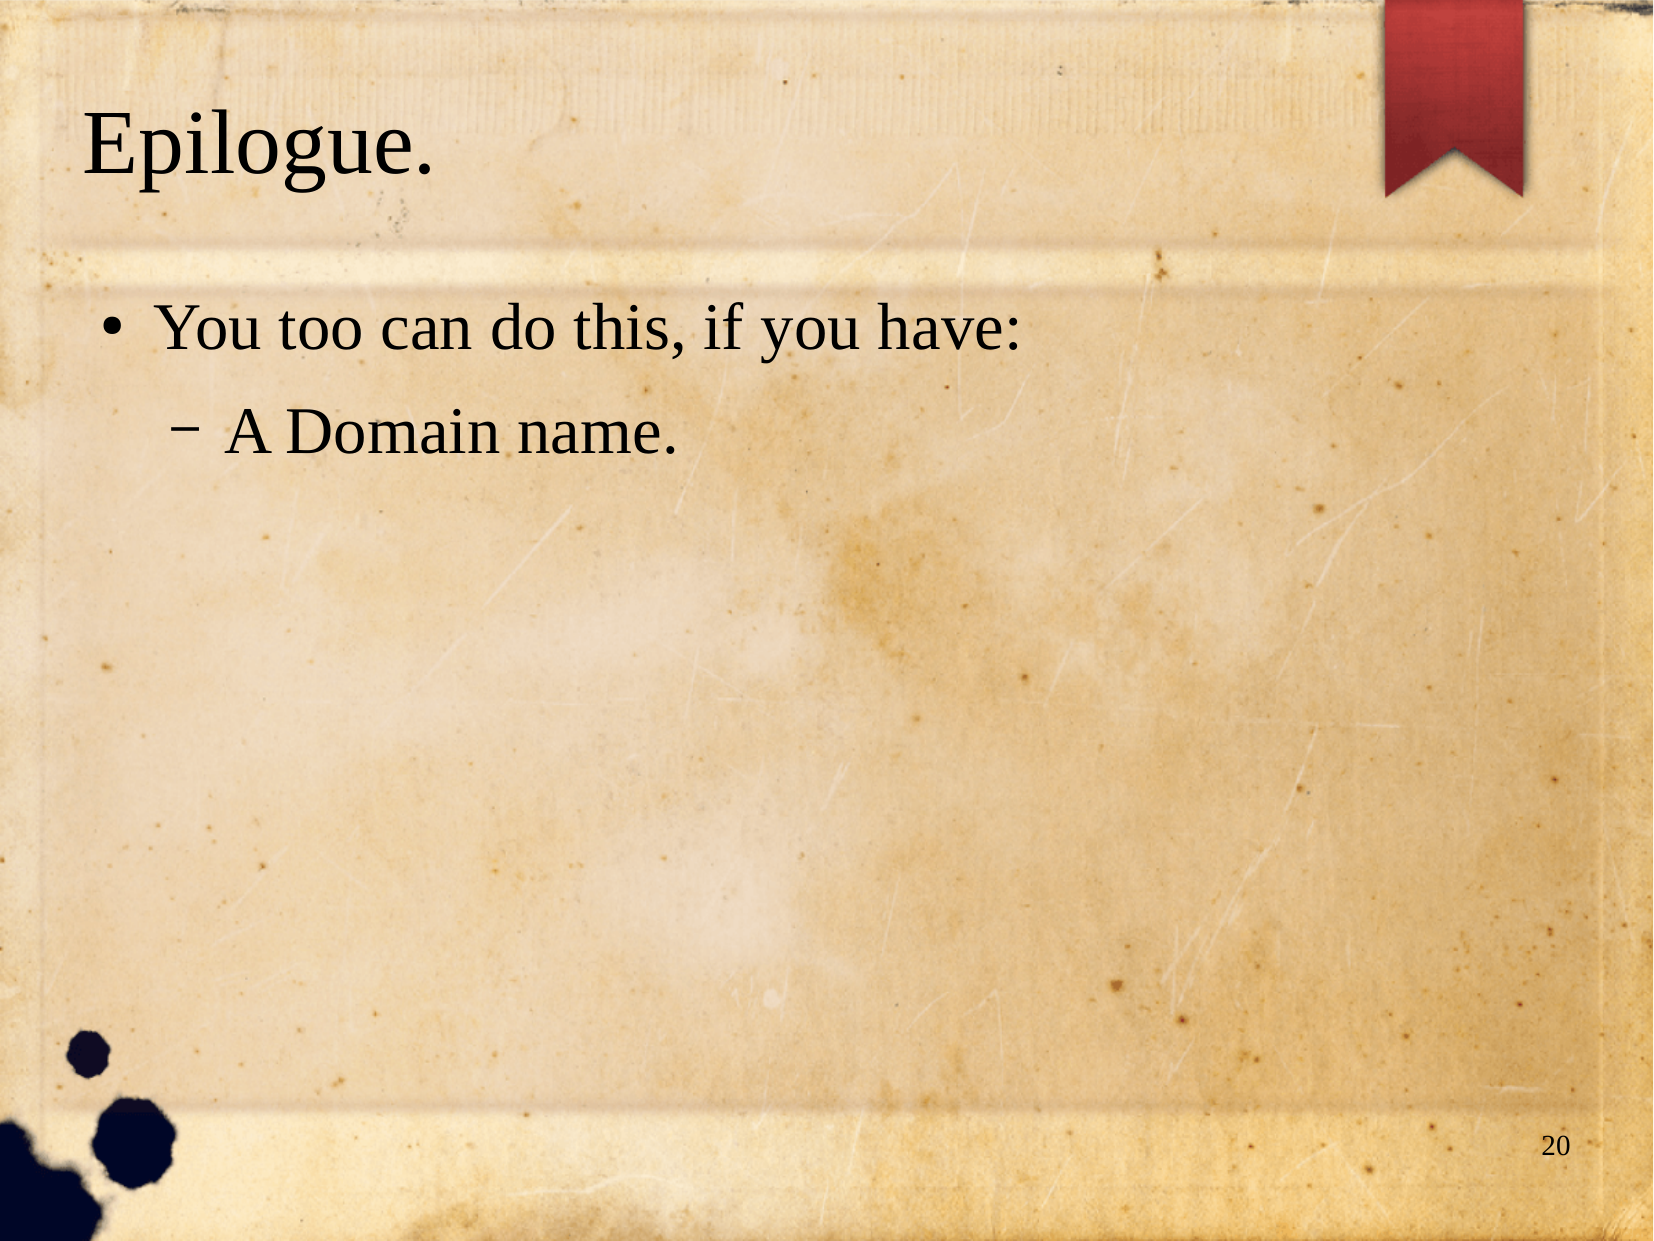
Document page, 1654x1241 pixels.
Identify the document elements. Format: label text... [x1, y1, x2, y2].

list You too can do this, if you have: A Domain name. [82, 290, 1538, 1010]
picture [0, 0, 1654, 1241]
title Epilogue. [82, 49, 1347, 237]
